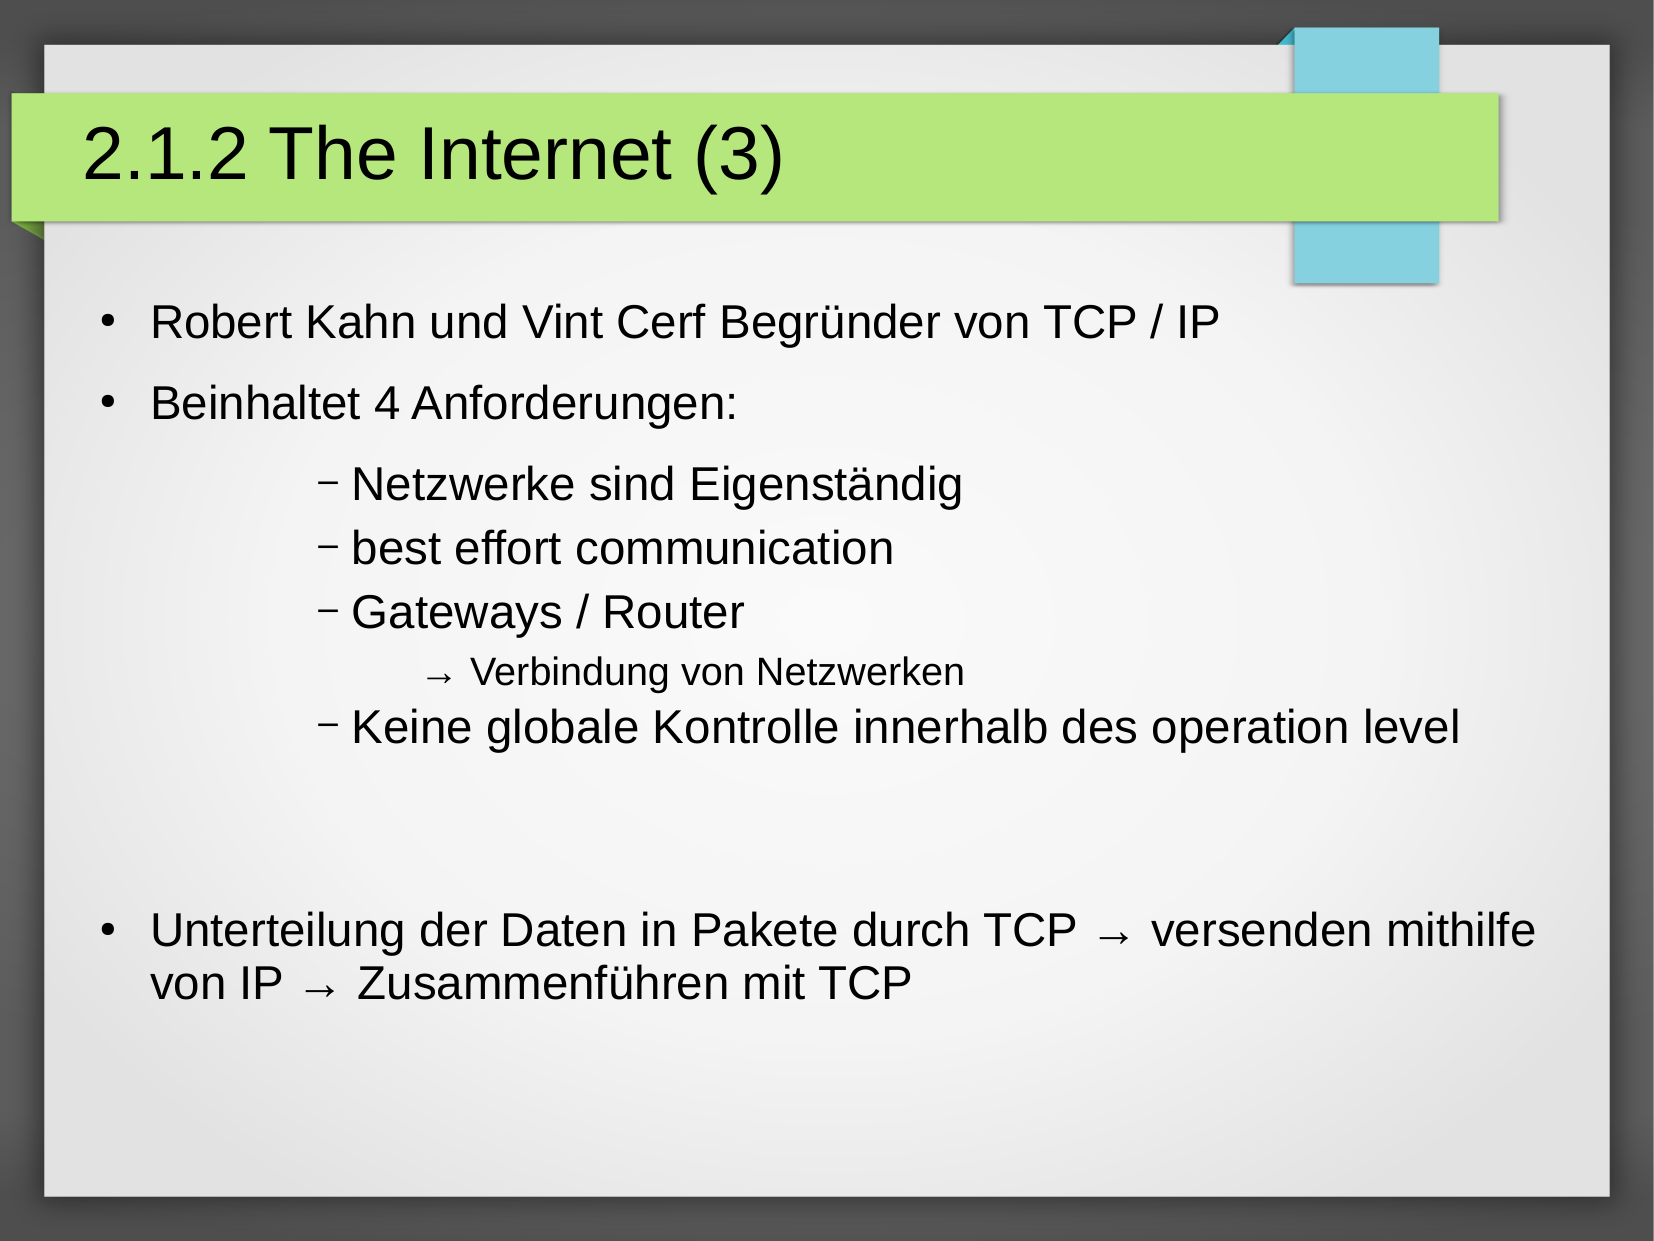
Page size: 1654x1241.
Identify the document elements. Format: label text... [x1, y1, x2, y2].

title 2.1.2 The Internet (3) [82, 94, 1264, 213]
list Robert Kahn und Vint Cerf Begründer von TCP / IP Beinhaltet 4 Anforderungen: Netzwerke sind Eigenständig best effort communication Gateways / Router → Verbindung von Netzwerken Keine globale Kontrolle innerhalb des operation level Unterteilung der Daten in Pakete durch TCP → versenden mithilfe von IP → Zusammenführen mit TCP [82, 295, 1571, 1015]
picture [0, 0, 1654, 1241]
